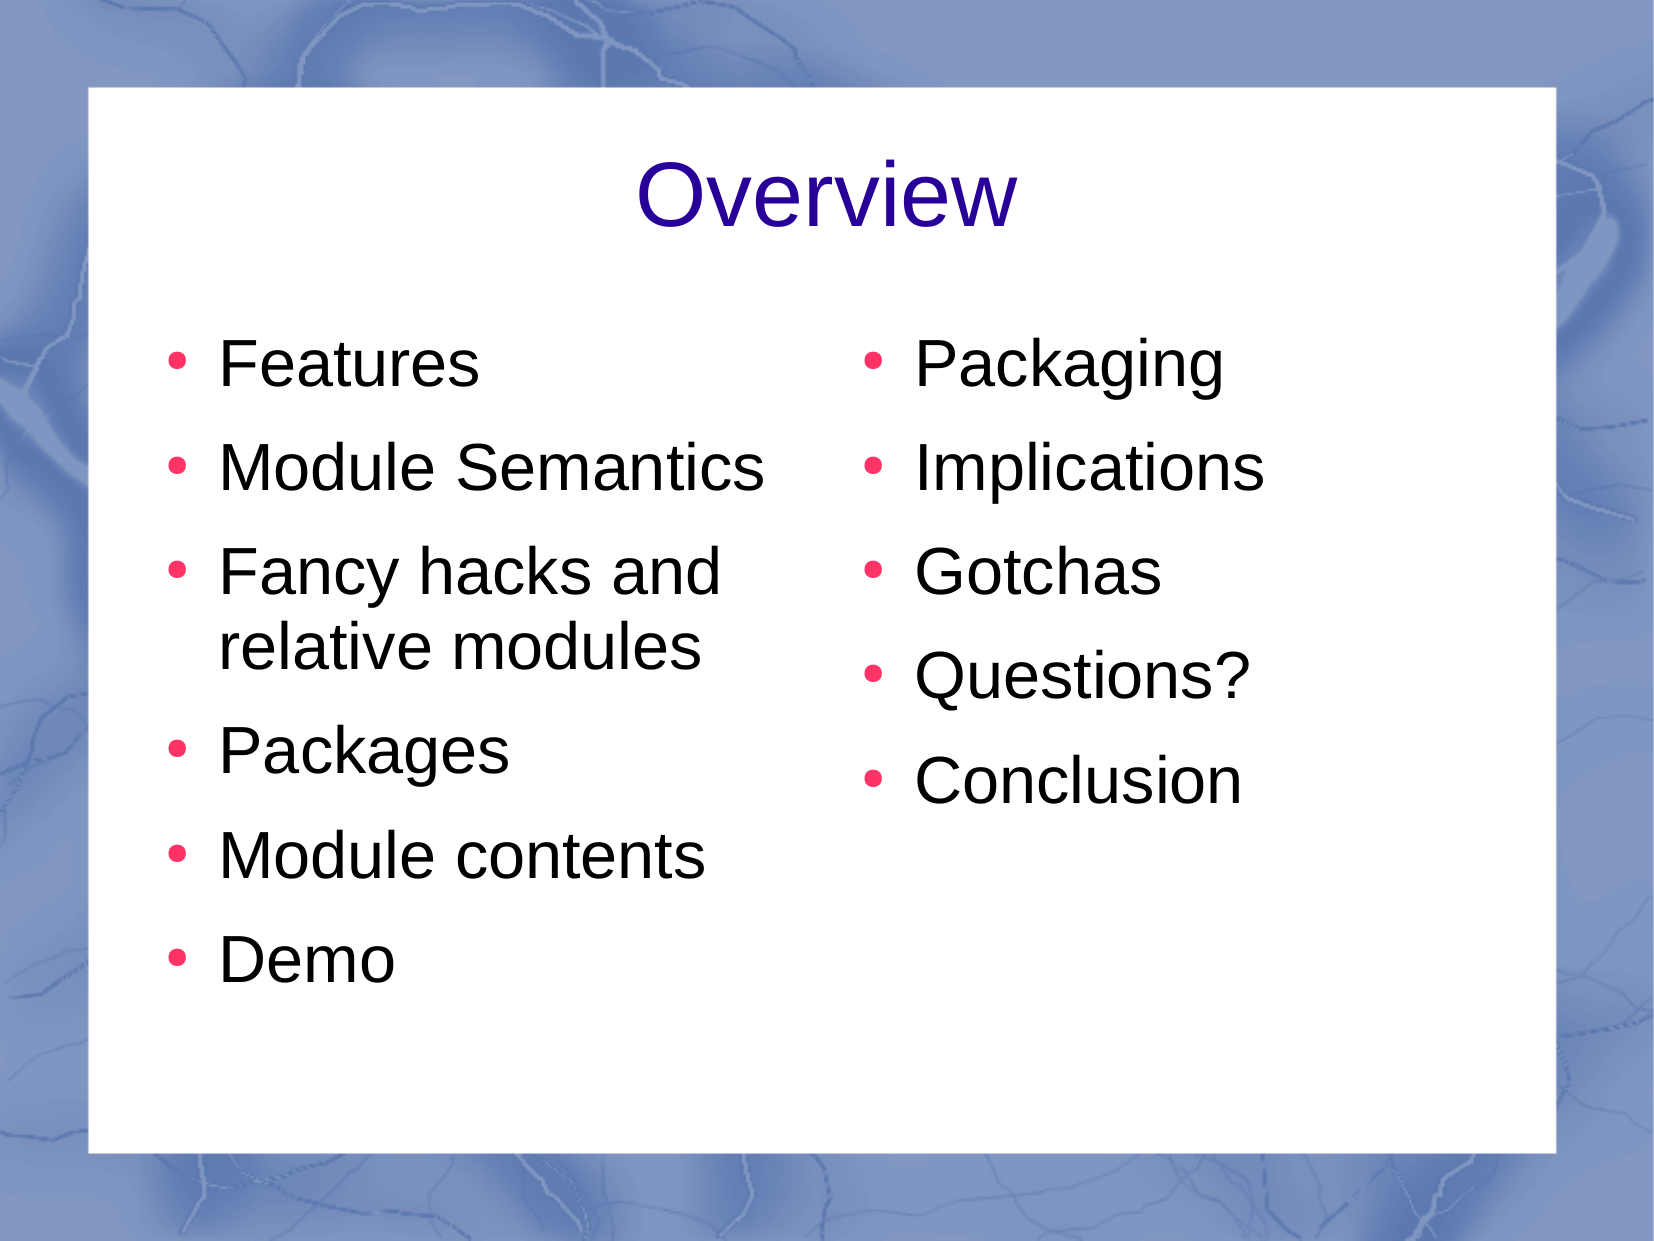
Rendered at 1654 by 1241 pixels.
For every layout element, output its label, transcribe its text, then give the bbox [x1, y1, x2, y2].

picture [0, 0, 1654, 1241]
list Packaging Implications Gotchas Questions? Conclusion [843, 325, 1507, 1217]
title Overview [118, 90, 1536, 298]
list Features Module Semantics Fancy hacks and relative modules Packages Module contents Demo [147, 325, 811, 1232]
